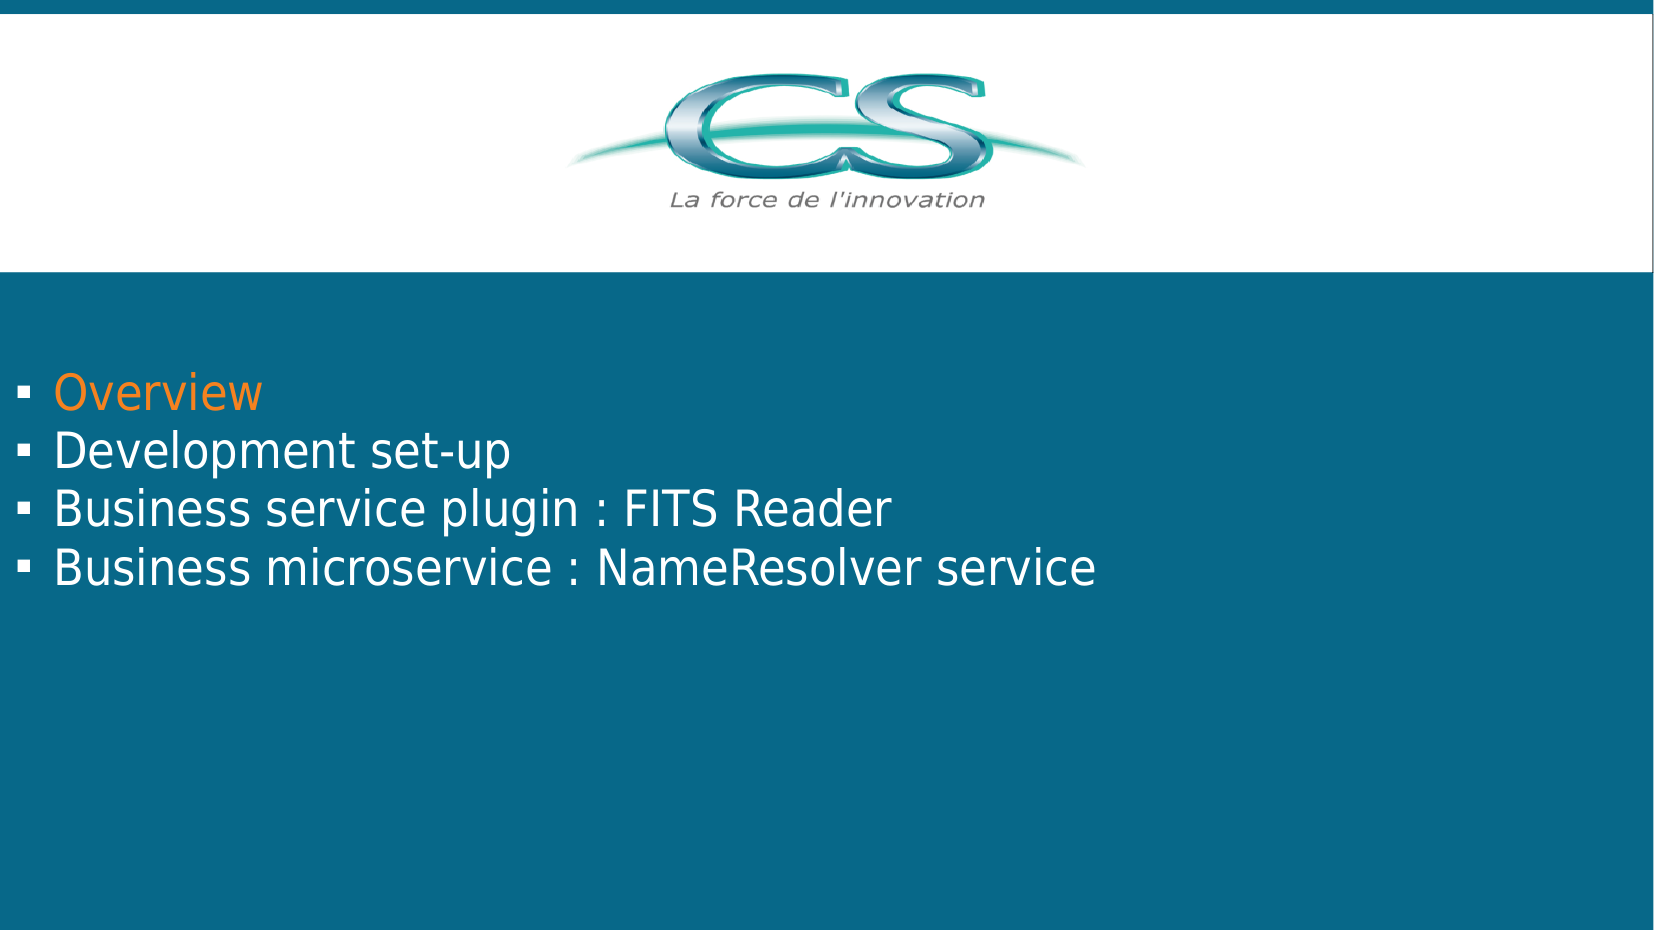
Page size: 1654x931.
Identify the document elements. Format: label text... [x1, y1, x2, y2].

text_box Overview Development set-up Business service plugin : FITS Reader Business microservice : NameResolver service [17, 305, 1630, 891]
picture [0, 15, 1654, 272]
